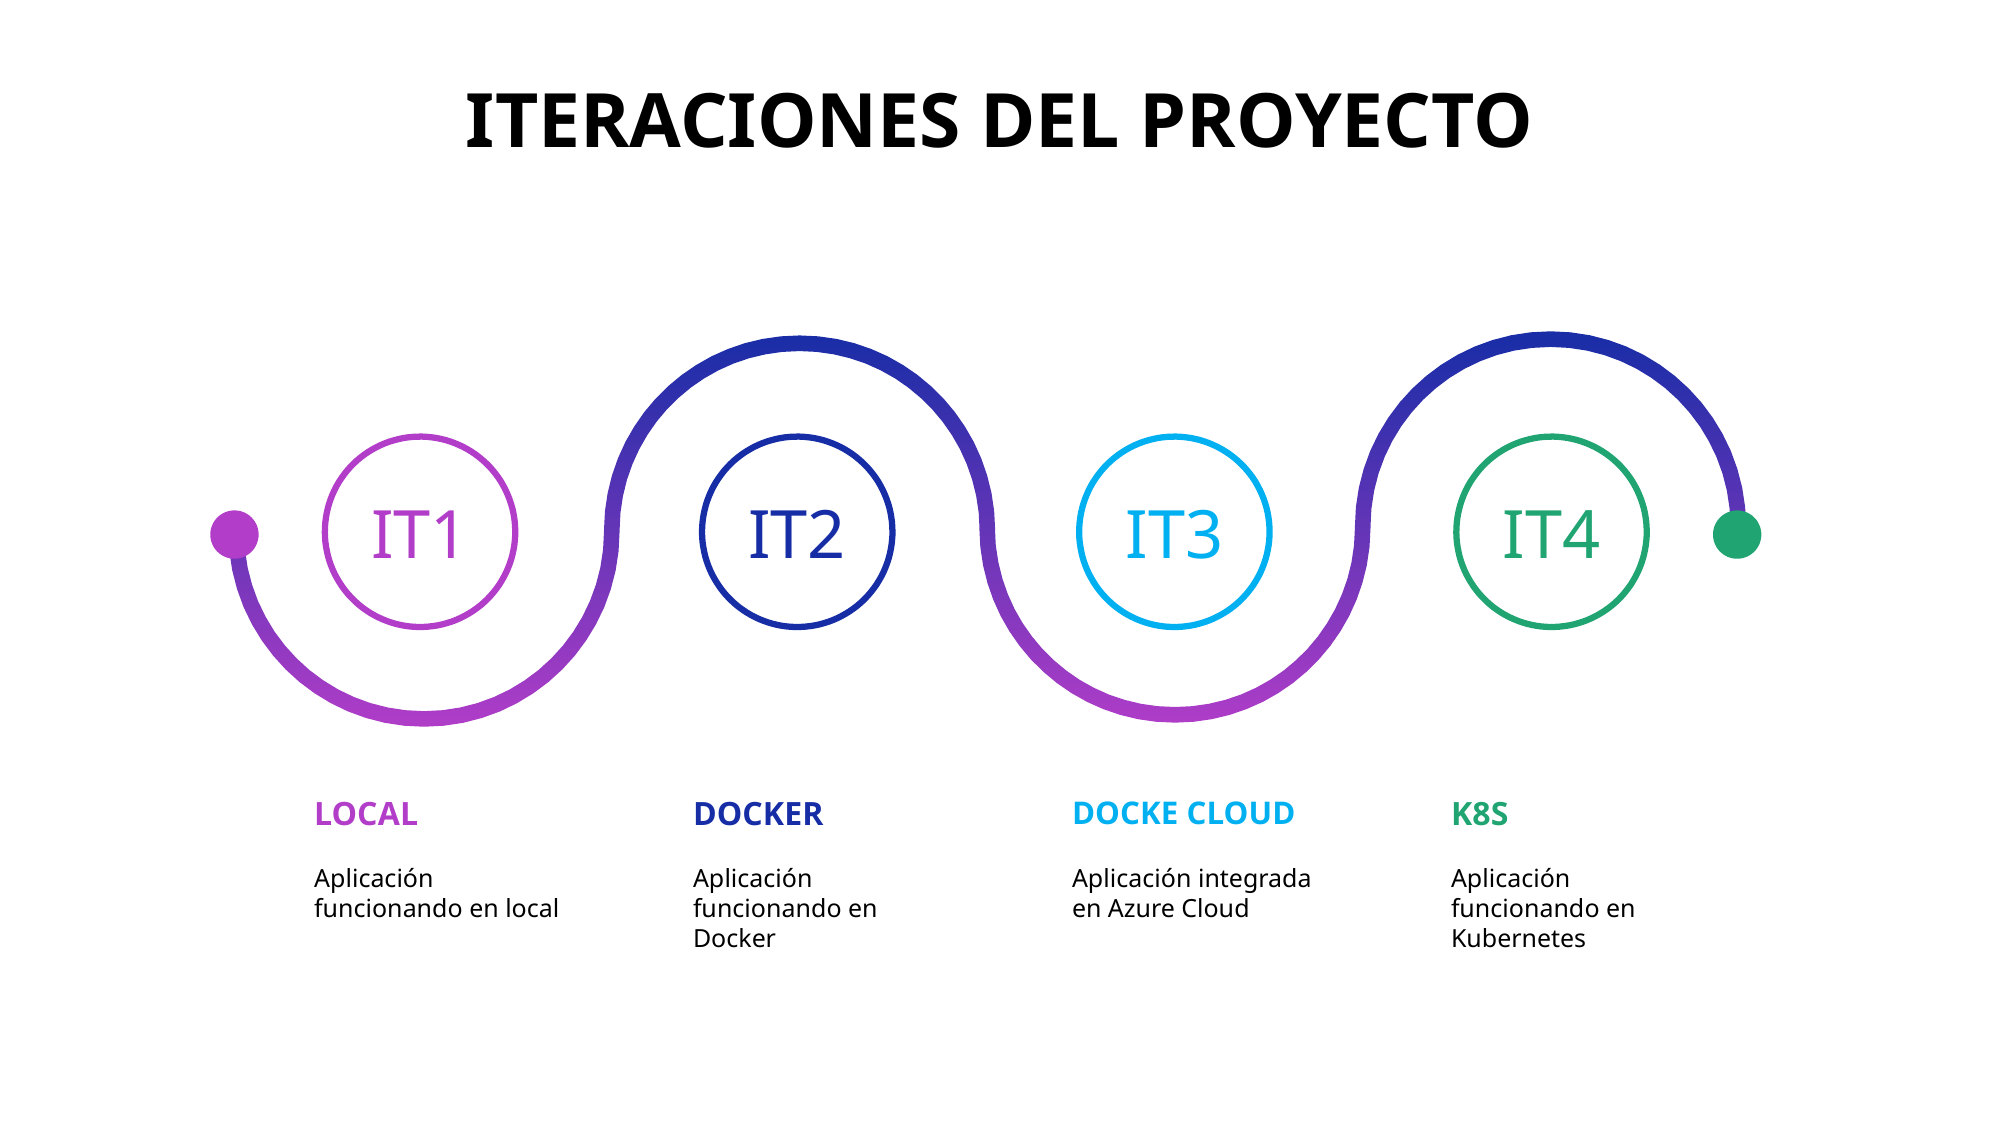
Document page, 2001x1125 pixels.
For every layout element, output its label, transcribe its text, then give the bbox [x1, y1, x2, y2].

list DOCKER [678, 790, 973, 840]
title ITERACIONES del PROYECTO [37, 75, 1963, 179]
list Aplicación funcionando en local [299, 854, 597, 971]
text_box IT1 [324, 436, 516, 627]
text_box IT4 [1456, 436, 1647, 627]
text_box IT3 [1079, 436, 1270, 627]
list DOCKE CLOUD [1057, 790, 1352, 840]
text_box [216, 331, 1756, 727]
list Aplicación funcionando en Docker [678, 854, 976, 971]
list K8S [1436, 790, 1731, 840]
list Aplicación integrada en Azure Cloud [1057, 854, 1355, 971]
list Aplicación funcionando en Kubernetes [1436, 854, 1734, 971]
list LOCAL [299, 790, 594, 840]
text_box IT2 [702, 436, 893, 627]
